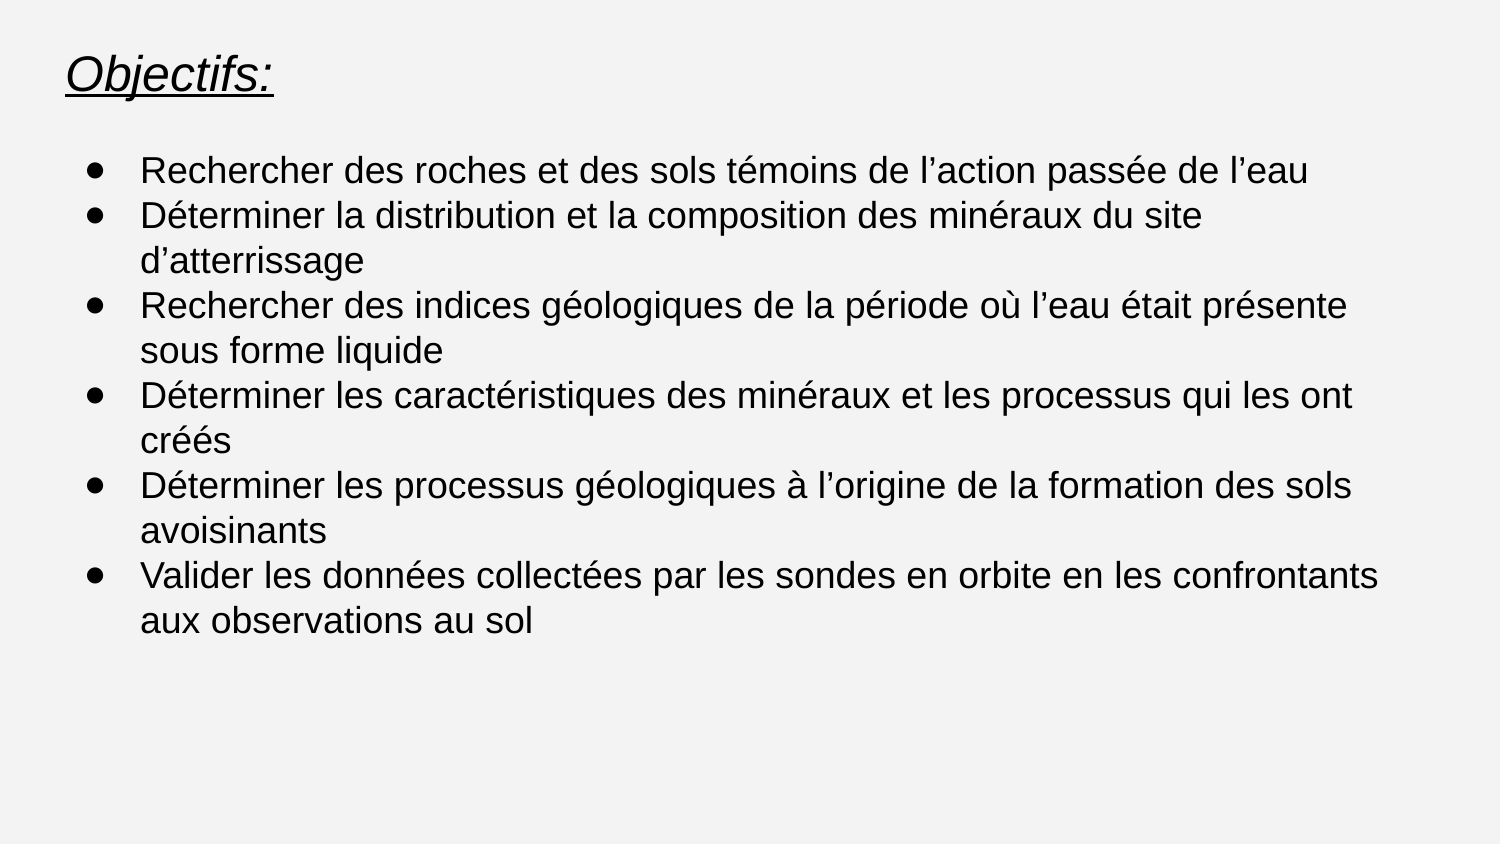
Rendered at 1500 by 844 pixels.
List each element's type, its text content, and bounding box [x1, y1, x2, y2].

text_box Objectifs: Rechercher des roches et des sols témoins de l’action passée de l’eau Déterminer la distribution et la composition des minéraux du site d’atterrissage Rechercher des indices géologiques de la période où l’eau était présente sous forme liquide Déterminer les caractéristiques des minéraux et les processus qui les ont créés Déterminer les processus géologiques à l’origine de la formation des sols avoisinants Valider les données collectées par les sondes en orbite en les confrontants aux observations au sol [50, 26, 1442, 773]
